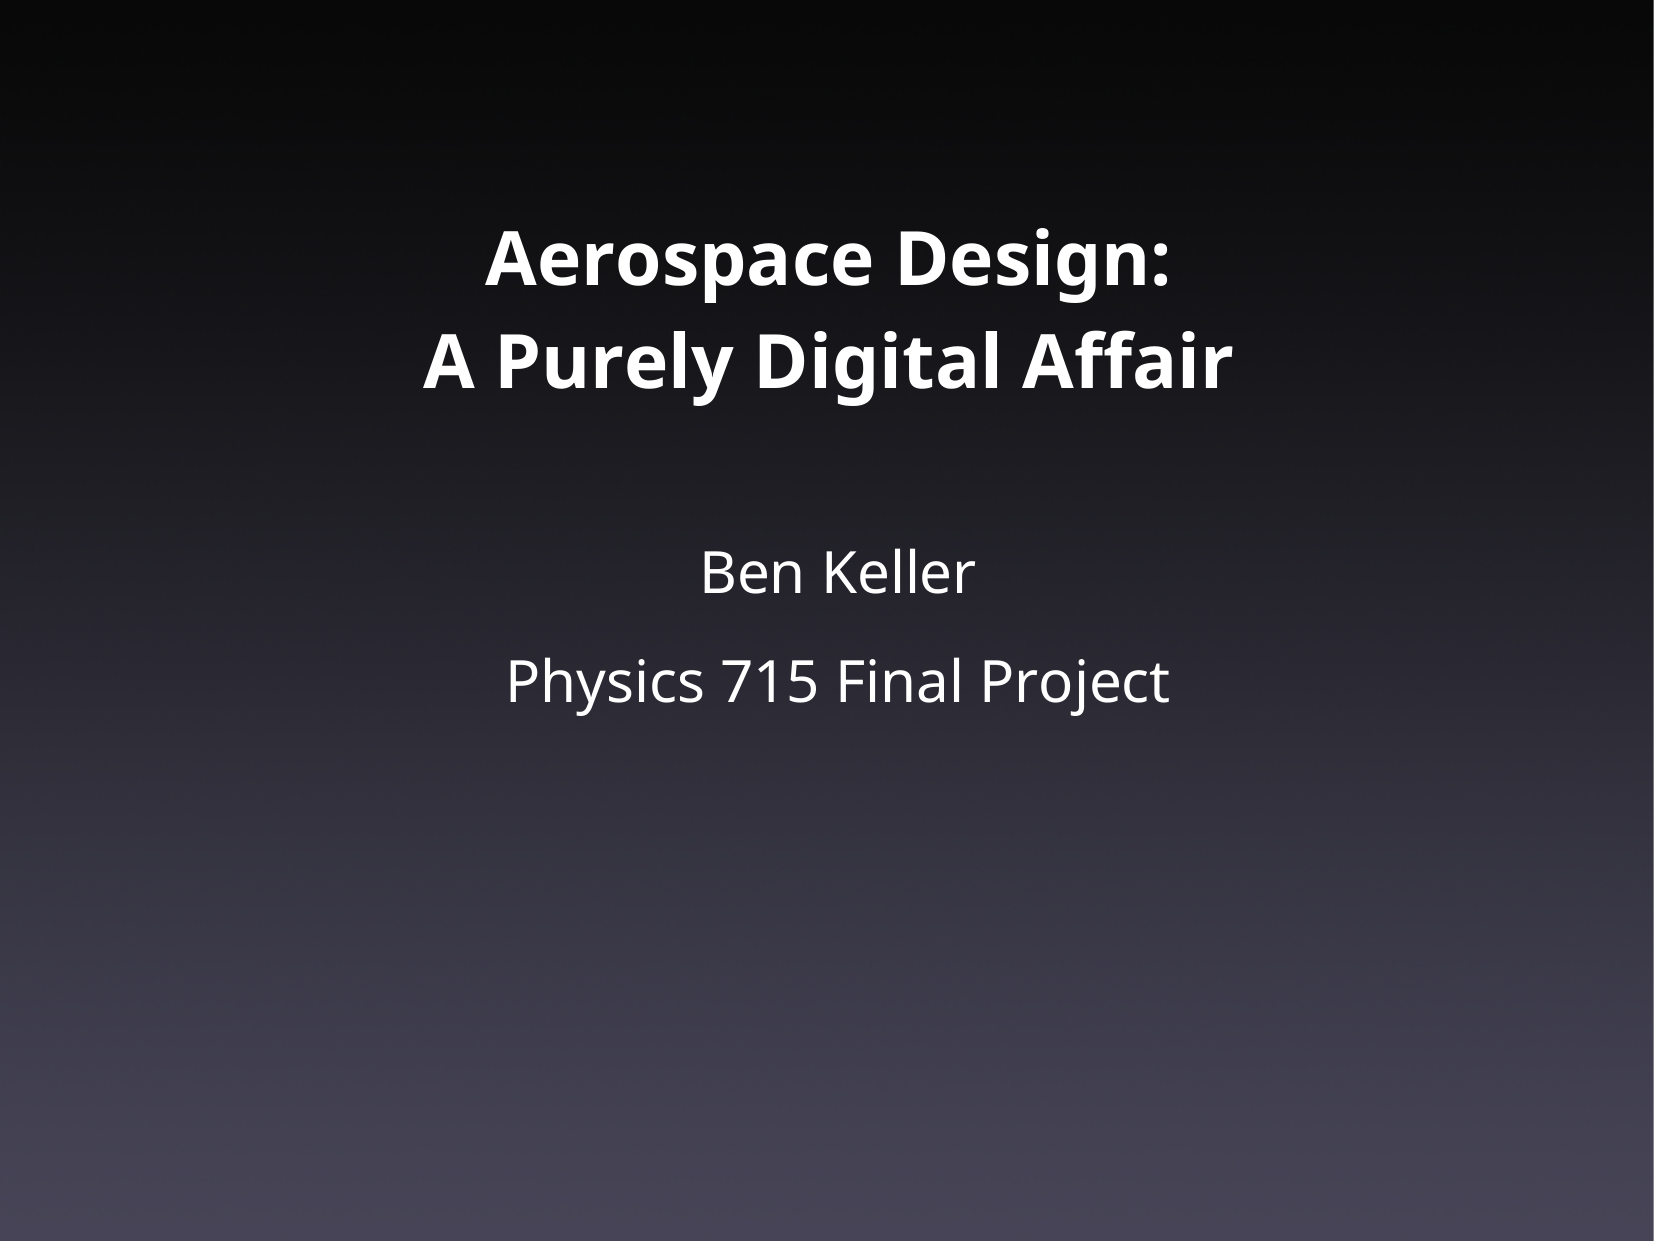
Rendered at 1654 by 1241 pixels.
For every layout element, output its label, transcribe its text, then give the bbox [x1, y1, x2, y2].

picture [0, 0, 1654, 1241]
title Aerospace Design: A Purely Digital Affair [123, 204, 1536, 412]
list Ben Keller Physics 715 Final Project [123, 531, 1536, 1038]
